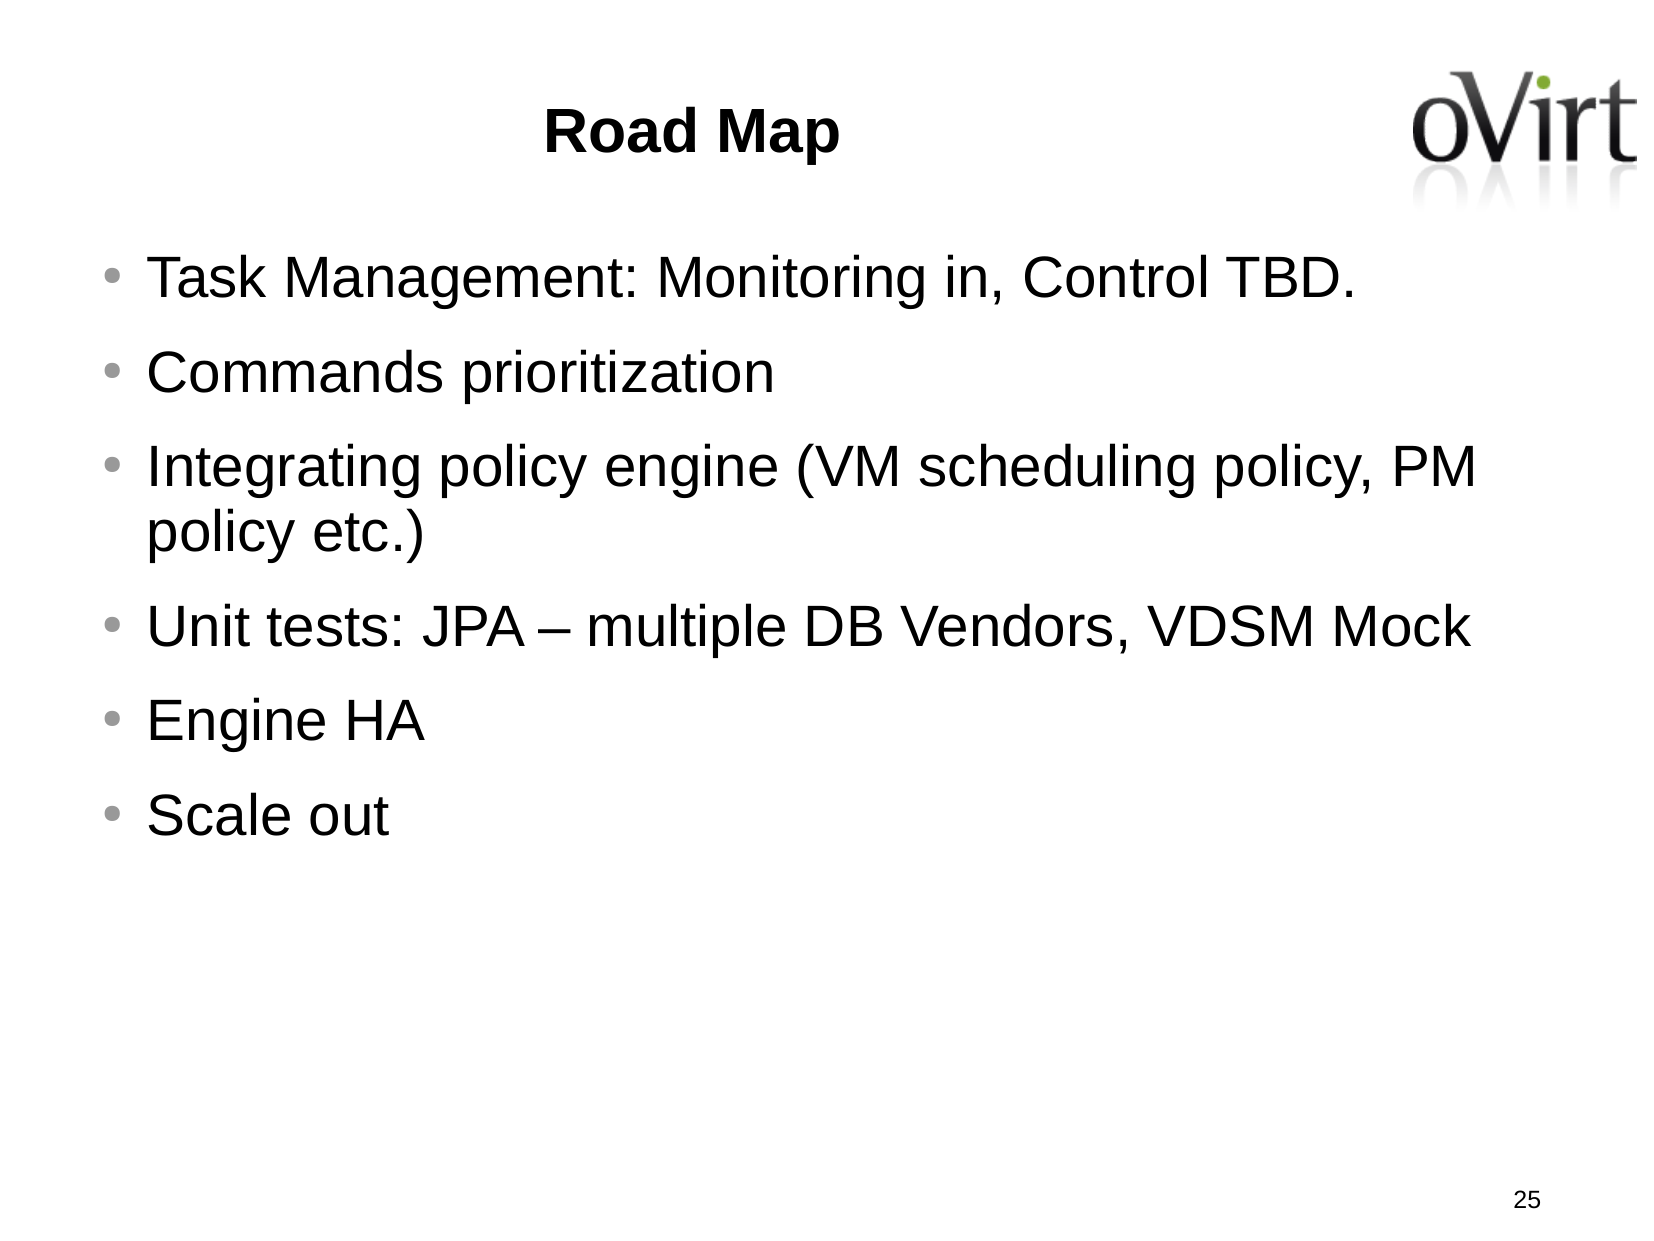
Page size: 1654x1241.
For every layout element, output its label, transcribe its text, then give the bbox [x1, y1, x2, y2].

title Road Map [82, 27, 1303, 235]
list Task Management: Monitoring in, Control TBD. Commands prioritization Integrating policy engine (VM scheduling policy, PM policy etc.) Unit tests: JPA – multiple DB Vendors, VDSM Mock Engine HA Scale out [86, 244, 1576, 1151]
picture [1413, 63, 1637, 212]
